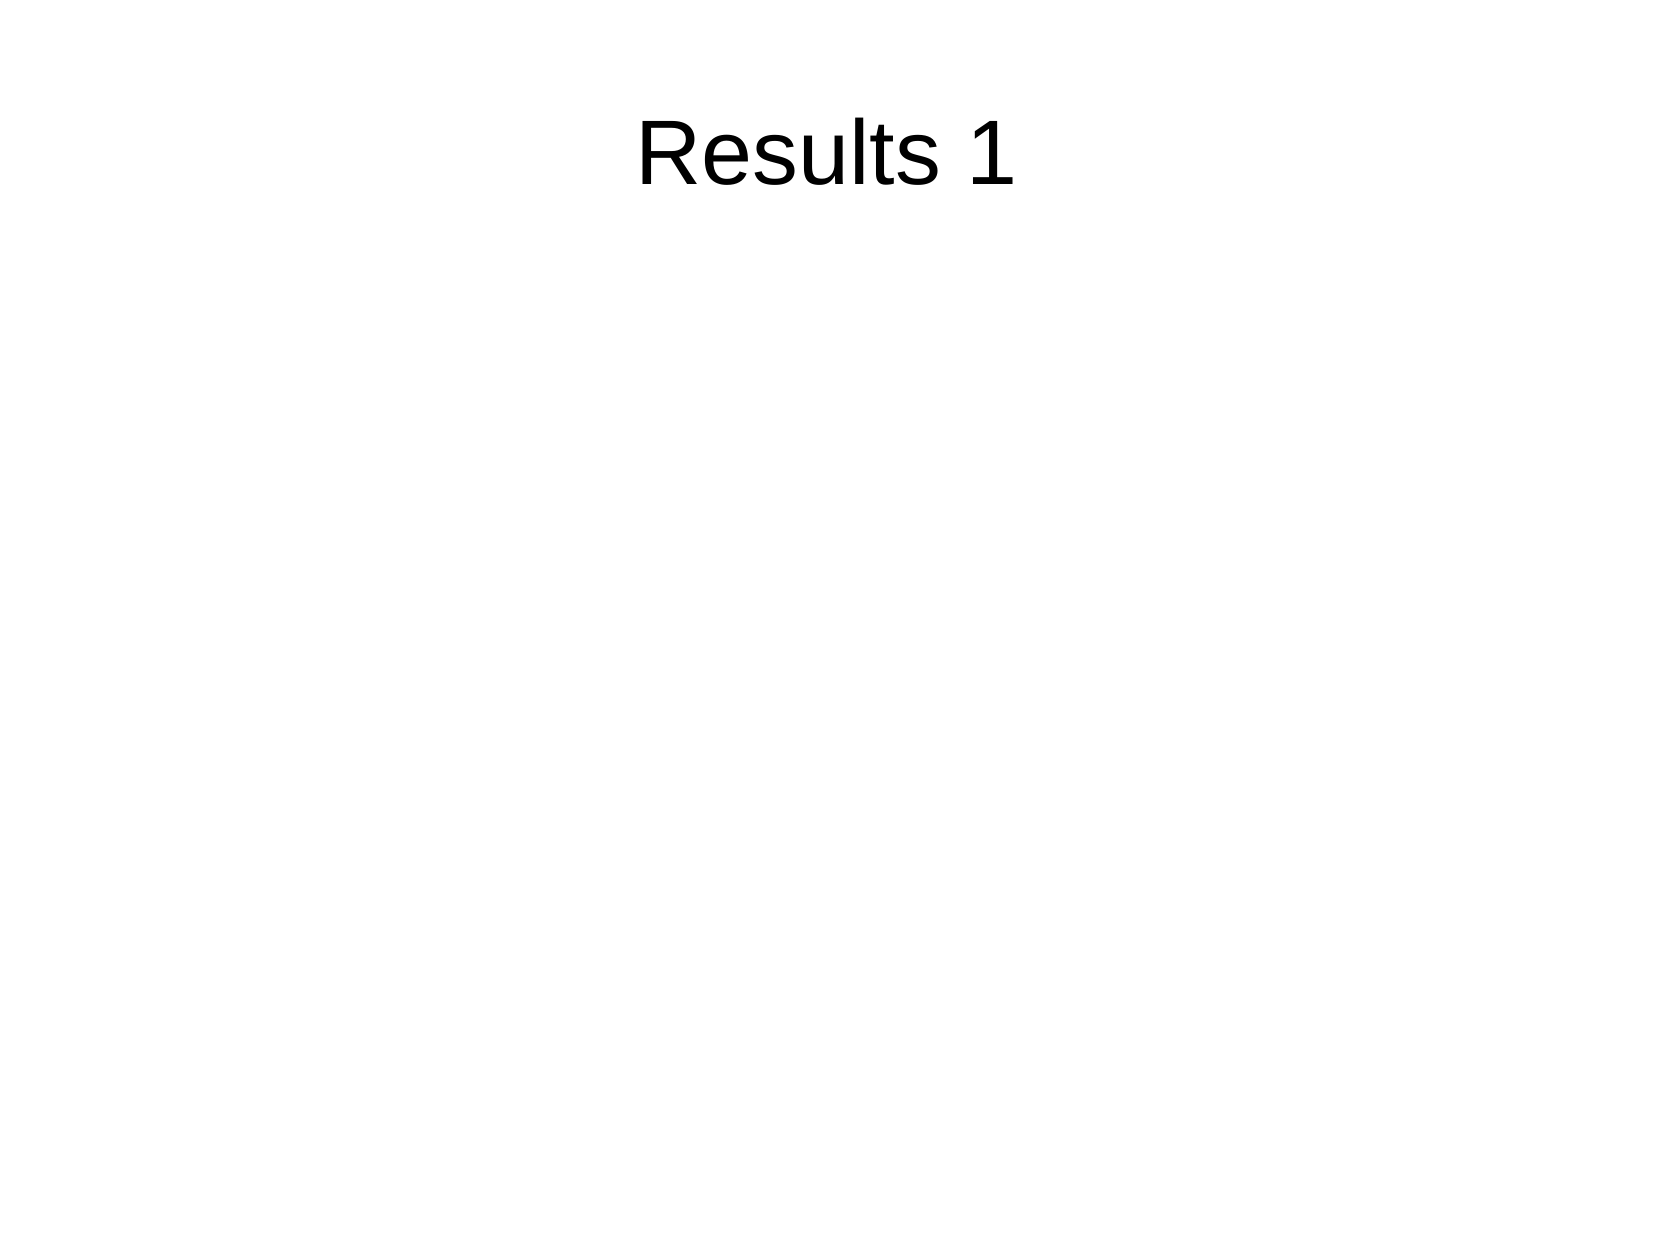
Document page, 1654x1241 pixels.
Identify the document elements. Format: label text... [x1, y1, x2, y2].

title Results 1 [82, 49, 1571, 257]
